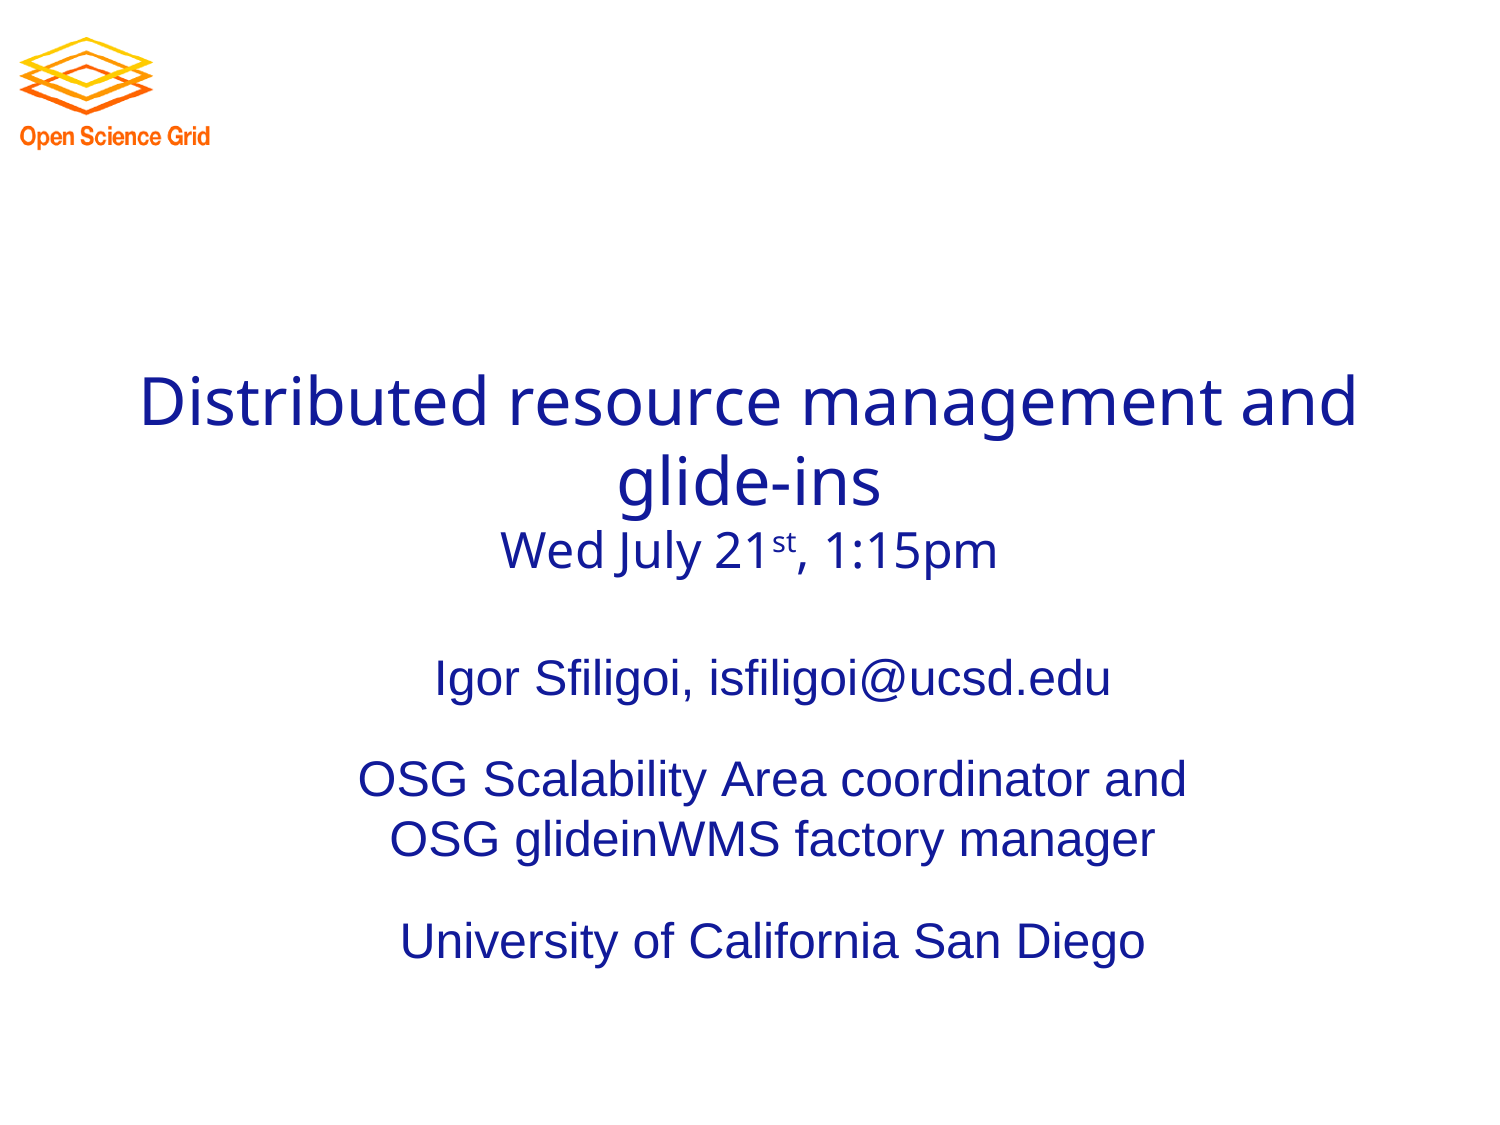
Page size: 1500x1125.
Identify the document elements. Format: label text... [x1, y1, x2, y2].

picture [0, 14, 229, 167]
text_box Igor Sfiligoi, isfiligoi@ucsd.edu OSG Scalability Area coordinator and OSG glideinWMS factory manager University of California San Diego [106, 637, 1440, 977]
text_box Distributed resource management and glide-ins Wed July 21st, 1:15pm [112, 374, 1388, 563]
